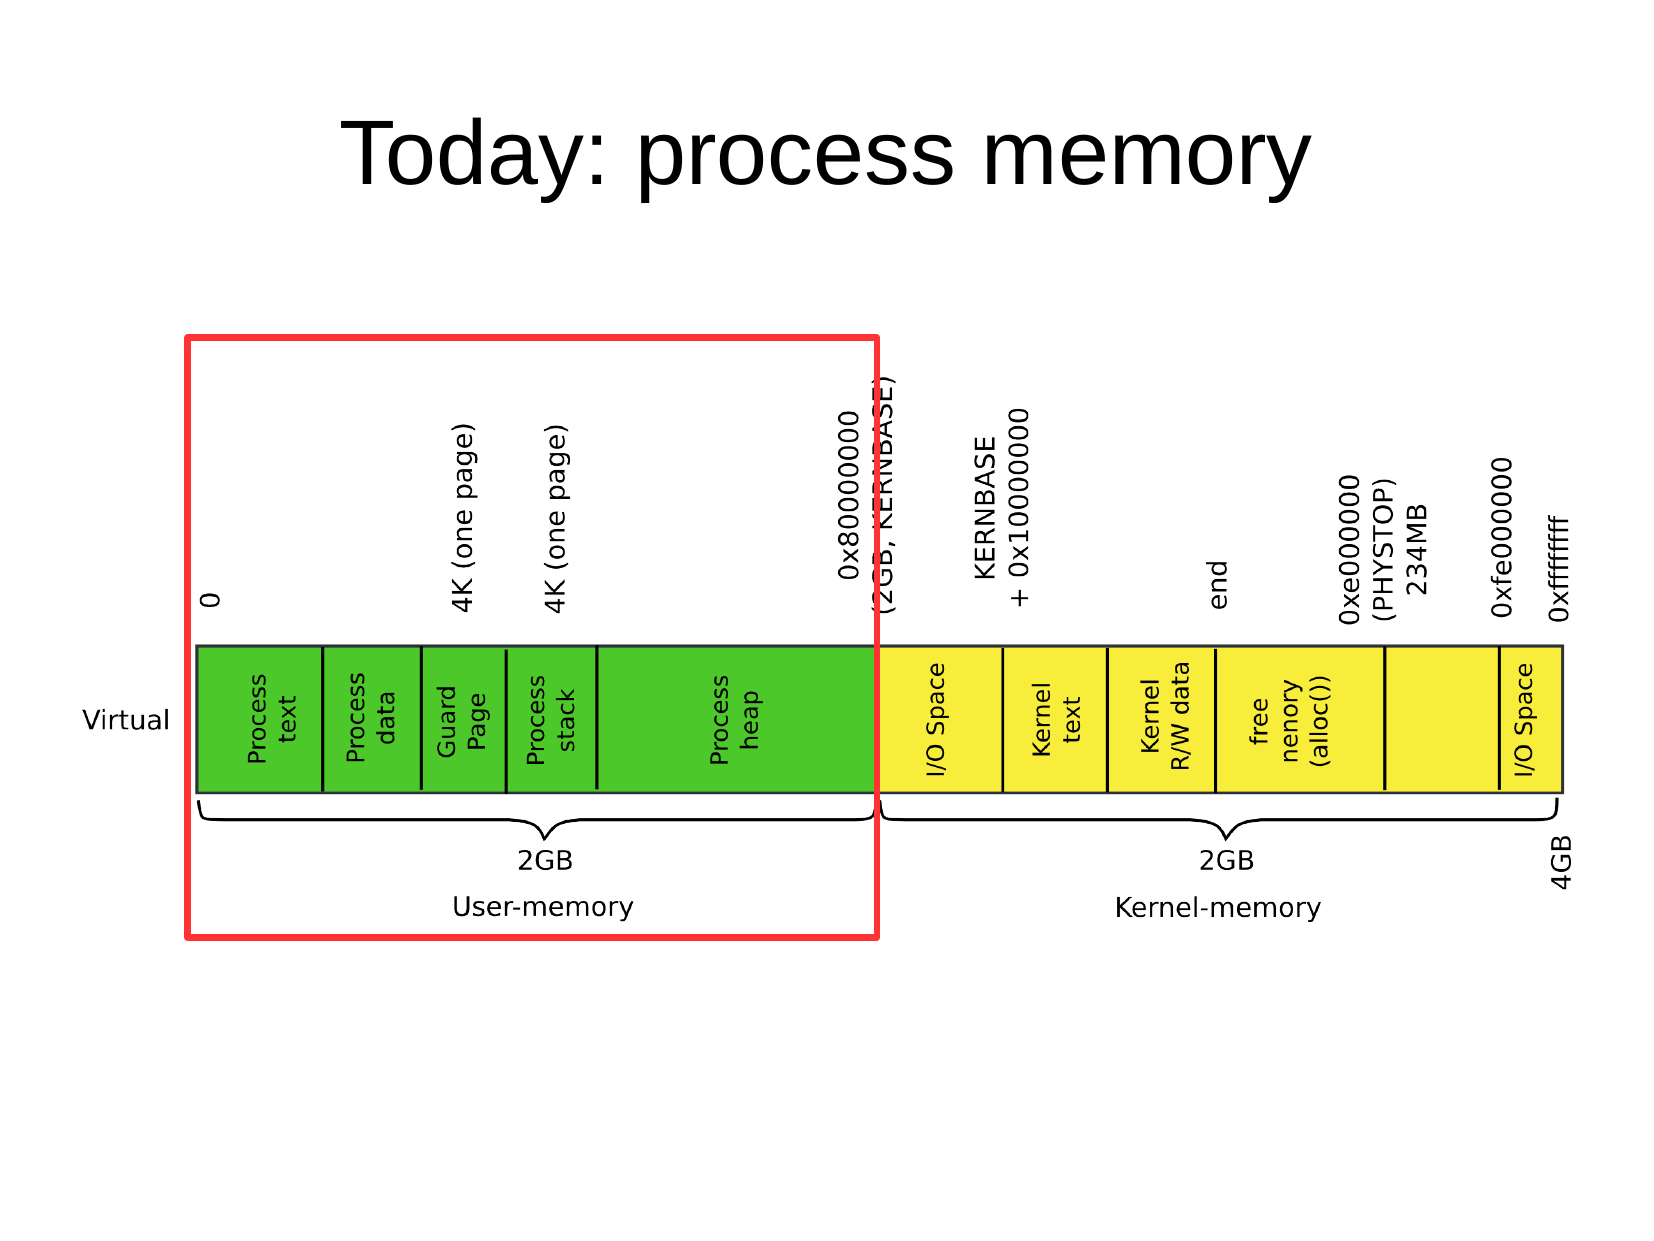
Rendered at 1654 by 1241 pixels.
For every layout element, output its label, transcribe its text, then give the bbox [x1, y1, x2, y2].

picture [191, 377, 874, 922]
picture [82, 377, 184, 922]
title Today: process memory [82, 49, 1571, 257]
picture [880, 377, 1571, 922]
